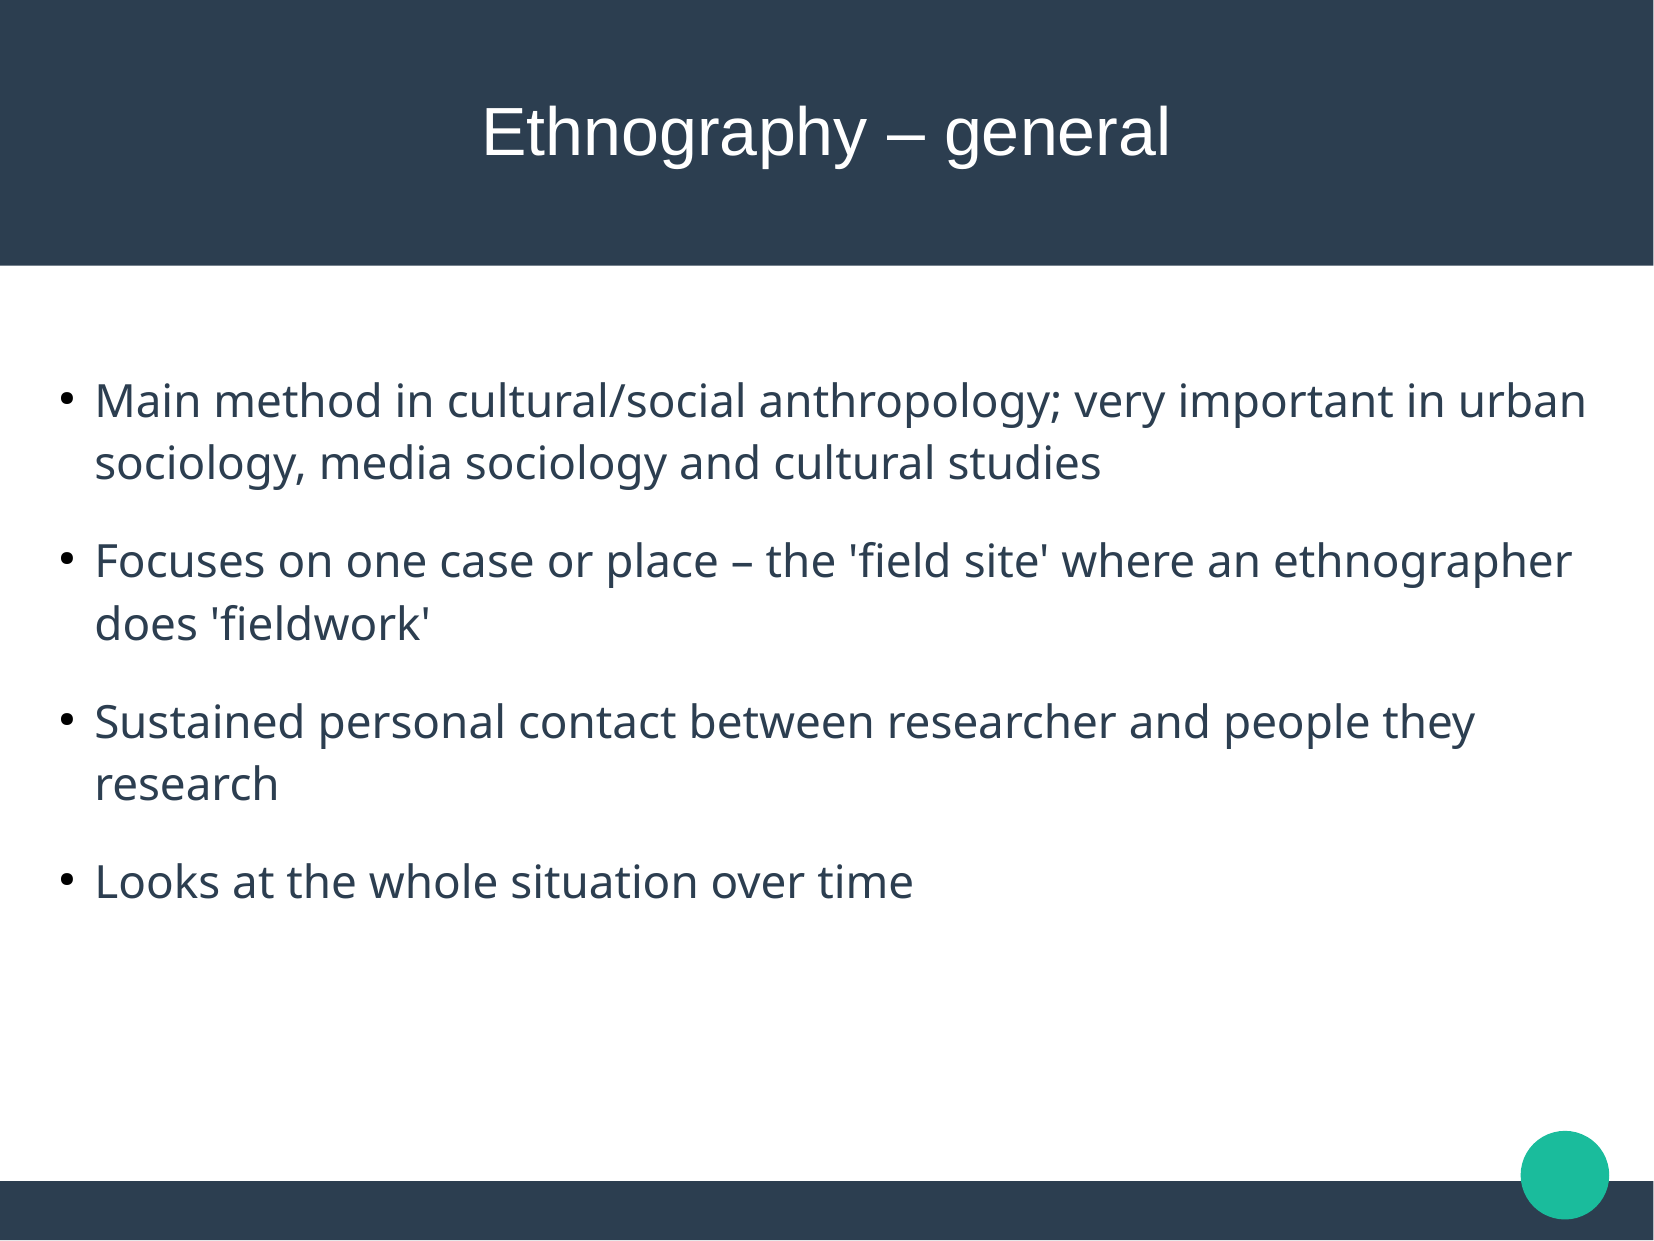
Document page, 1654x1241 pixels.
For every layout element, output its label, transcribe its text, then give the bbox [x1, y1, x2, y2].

title Ethnography – general [58, 49, 1595, 207]
subtitle Main method in cultural/social anthropology; very important in urban sociology, media sociology and cultural studies Focuses on one case or place – the 'field site' where an ethnographer does 'fieldwork' Sustained personal contact between researcher and people they research Looks at the whole situation over time [58, 324, 1595, 1152]
